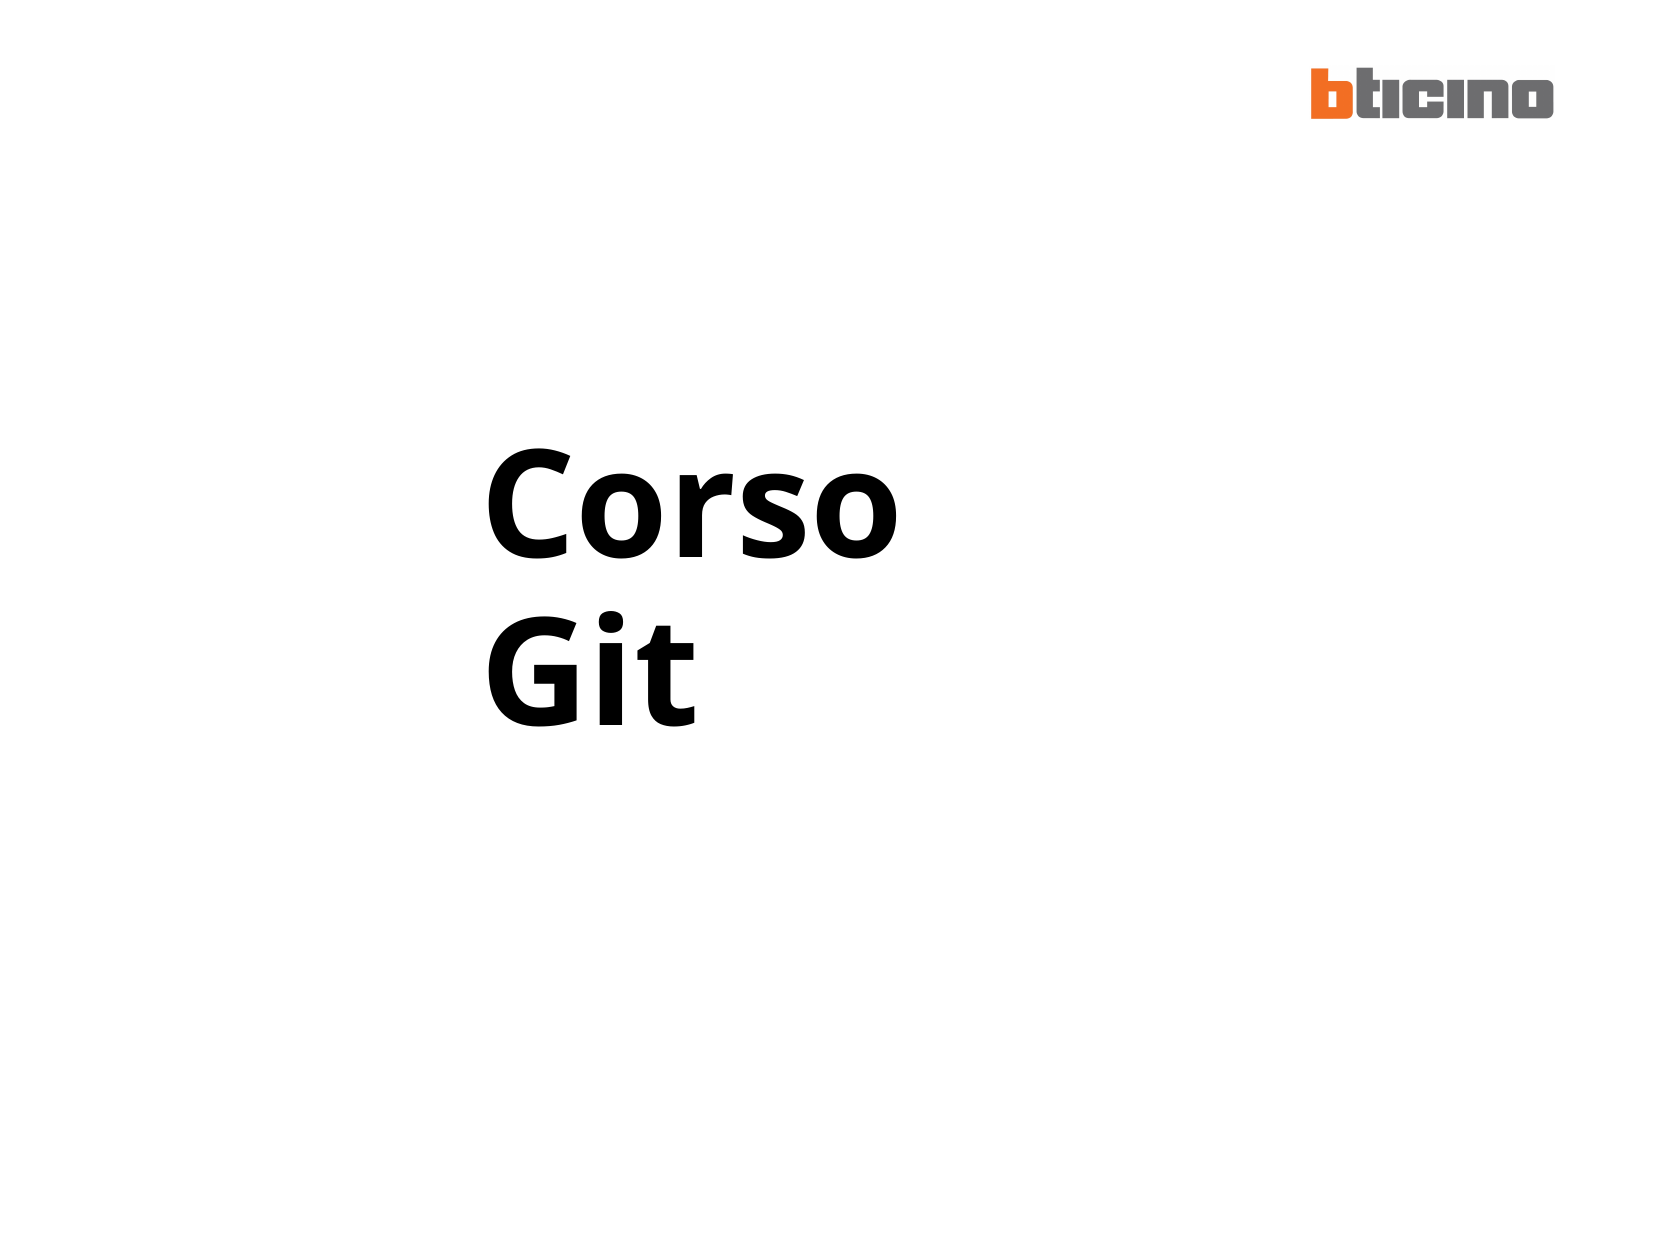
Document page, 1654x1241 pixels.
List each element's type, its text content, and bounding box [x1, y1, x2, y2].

picture [1309, 65, 1555, 120]
text_box Corso Git [480, 507, 1126, 676]
